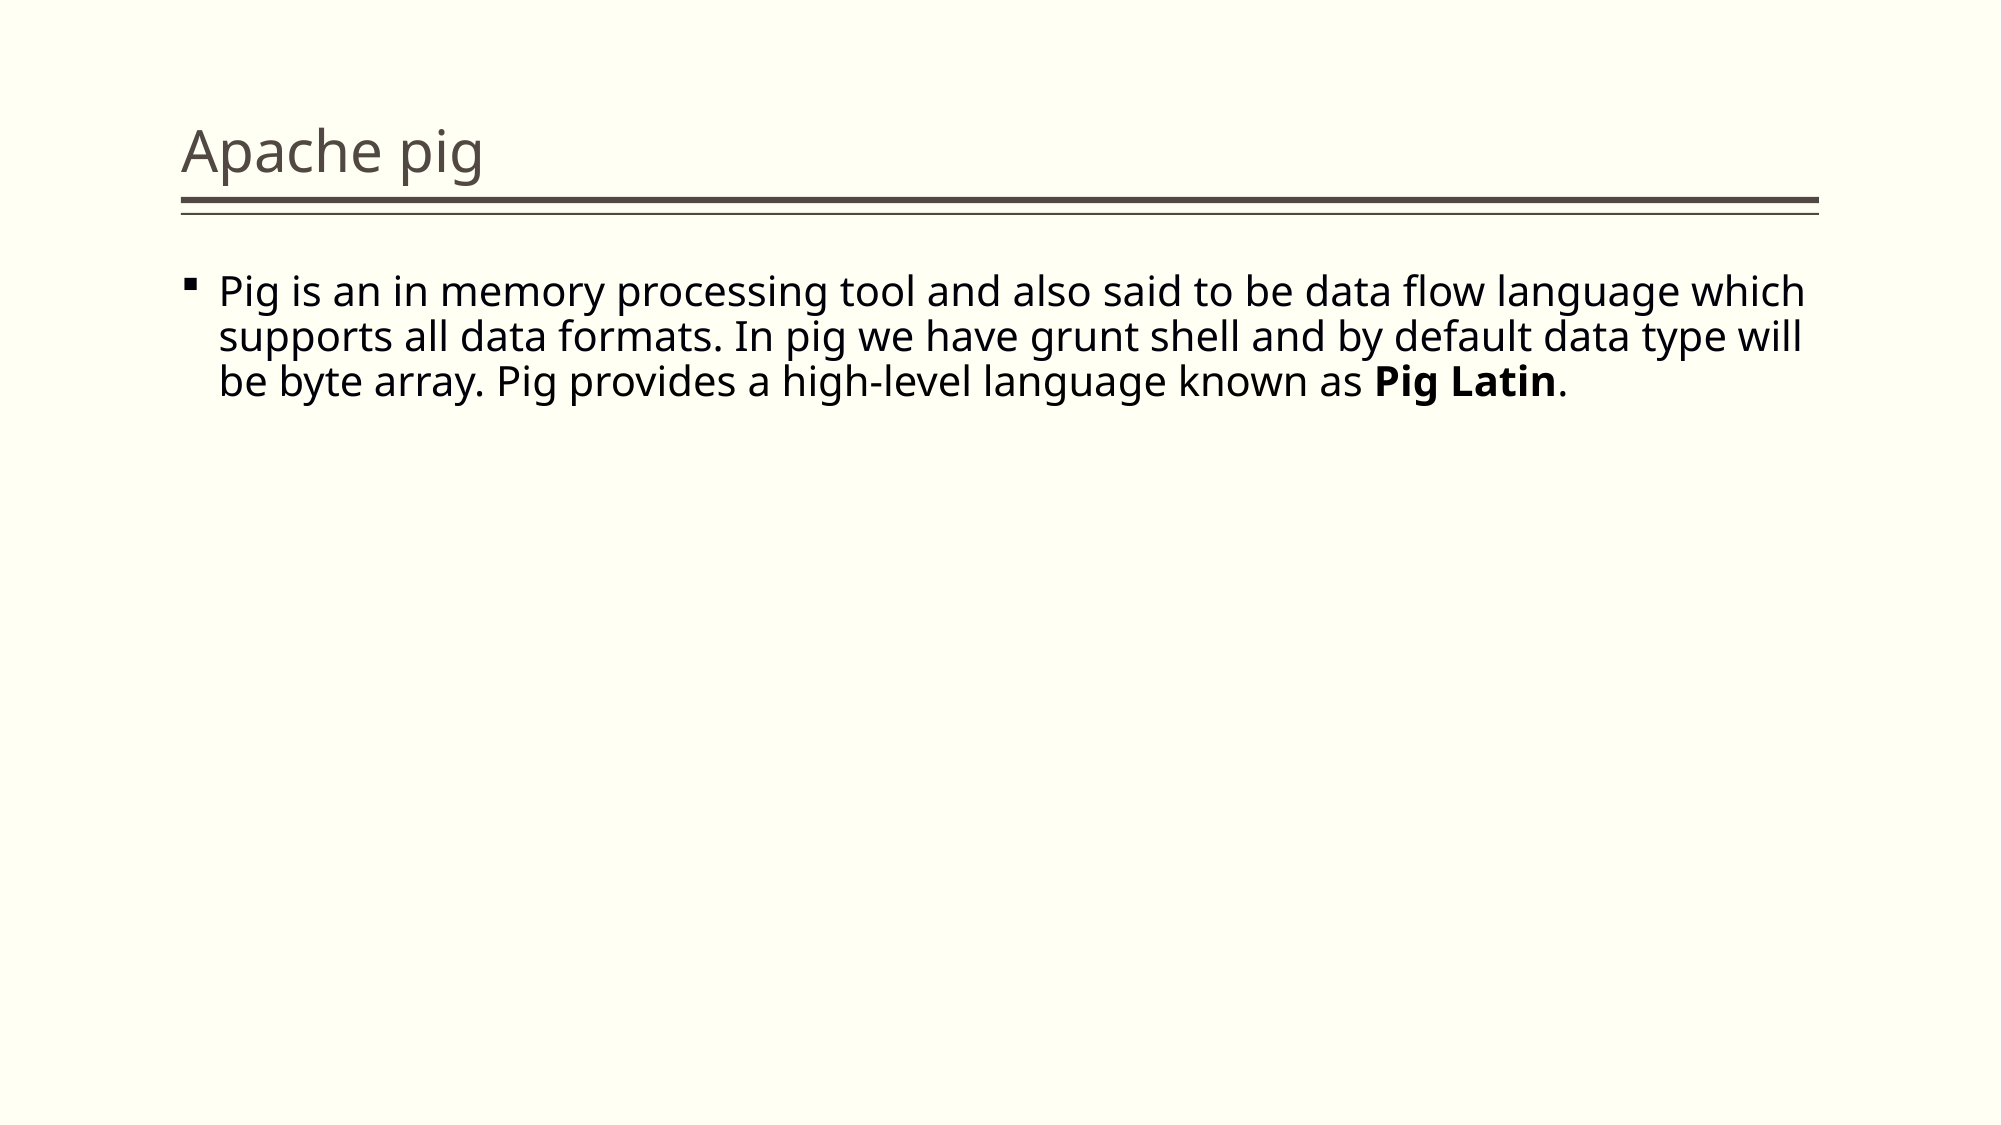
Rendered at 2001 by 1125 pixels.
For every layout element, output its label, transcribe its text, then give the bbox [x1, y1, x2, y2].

list Pig is an in memory processing tool and also said to be data flow language which supports all data formats. In pig we have grunt shell and by default data type will be byte array. Pig provides a high-level language known as Pig Latin. [181, 262, 1819, 1013]
title Apache pig [181, 12, 1819, 193]
